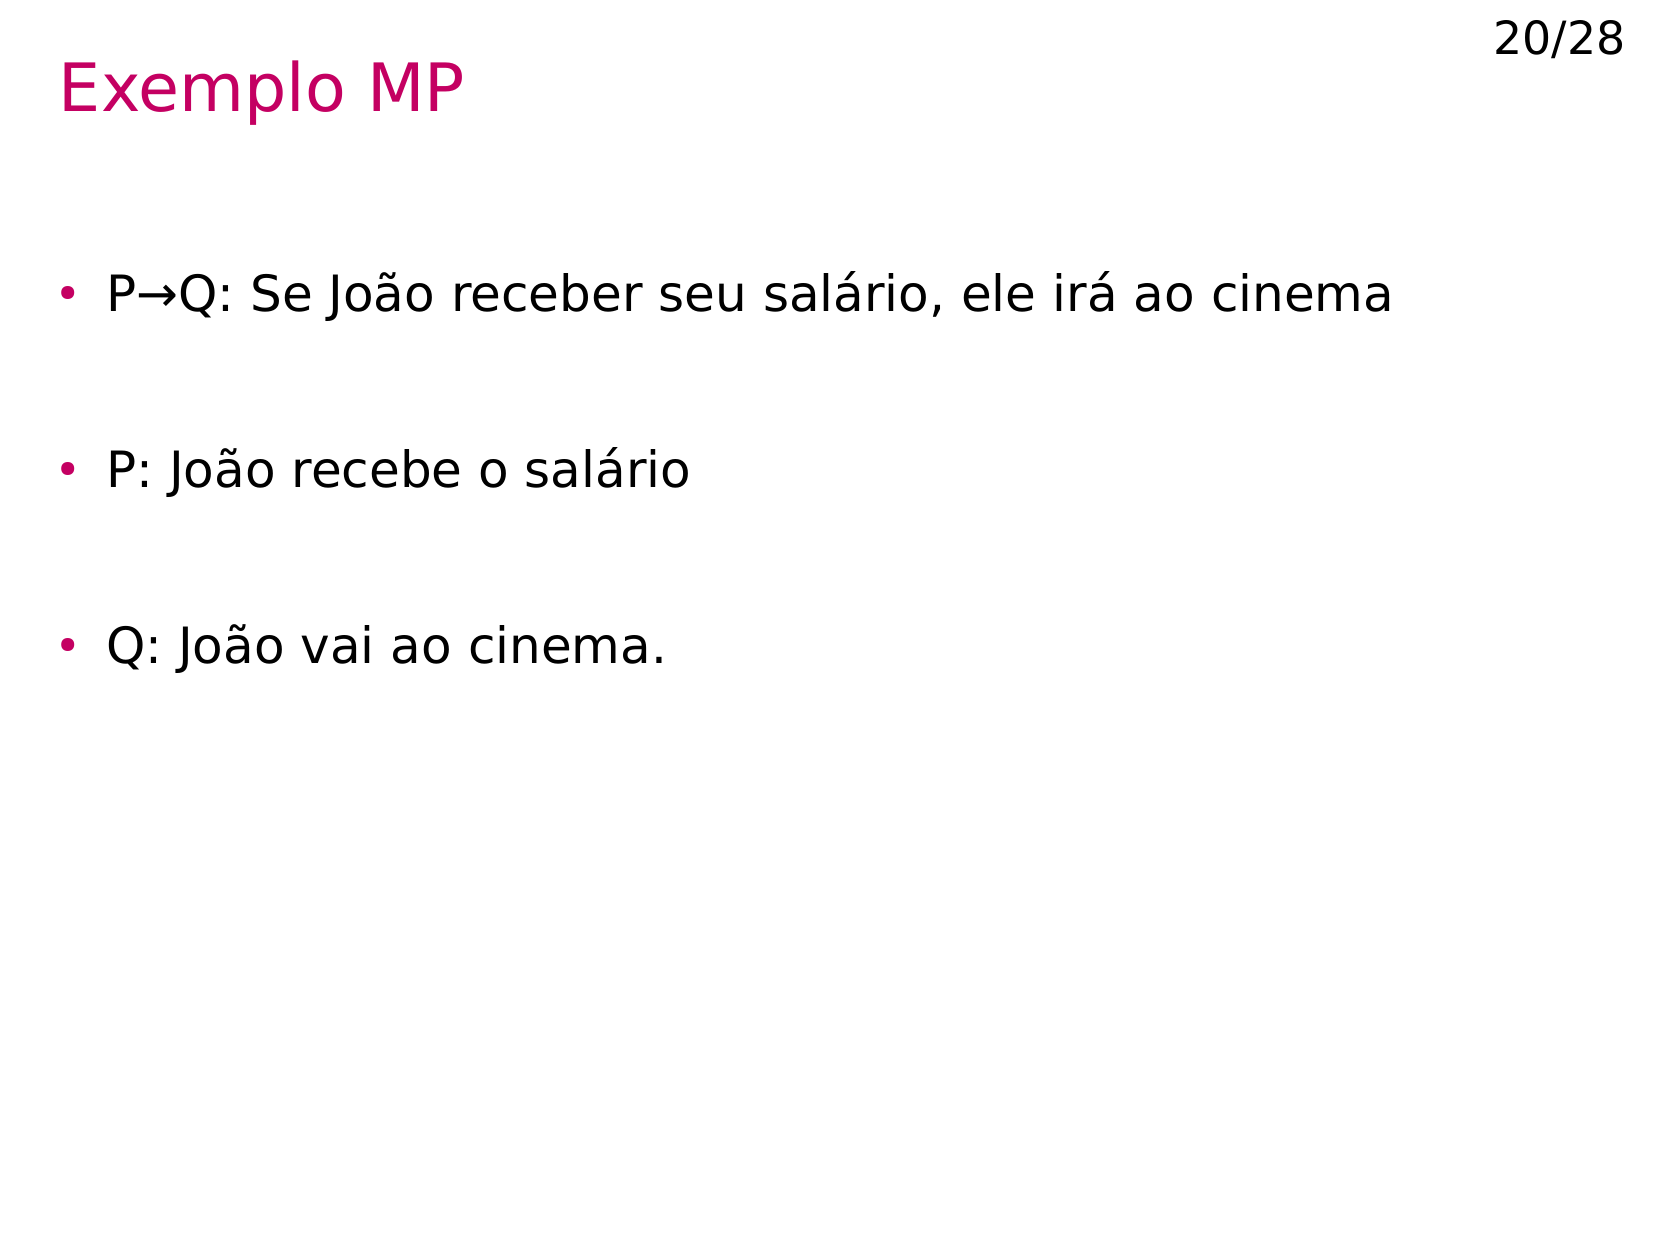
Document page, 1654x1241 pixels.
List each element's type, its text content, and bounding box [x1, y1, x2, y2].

title Exemplo MP [59, 29, 1625, 148]
list P→Q: Se João receber seu salário, ele irá ao cinema P: João recebe o salário Q: João vai ao cinema. [59, 236, 1625, 1211]
